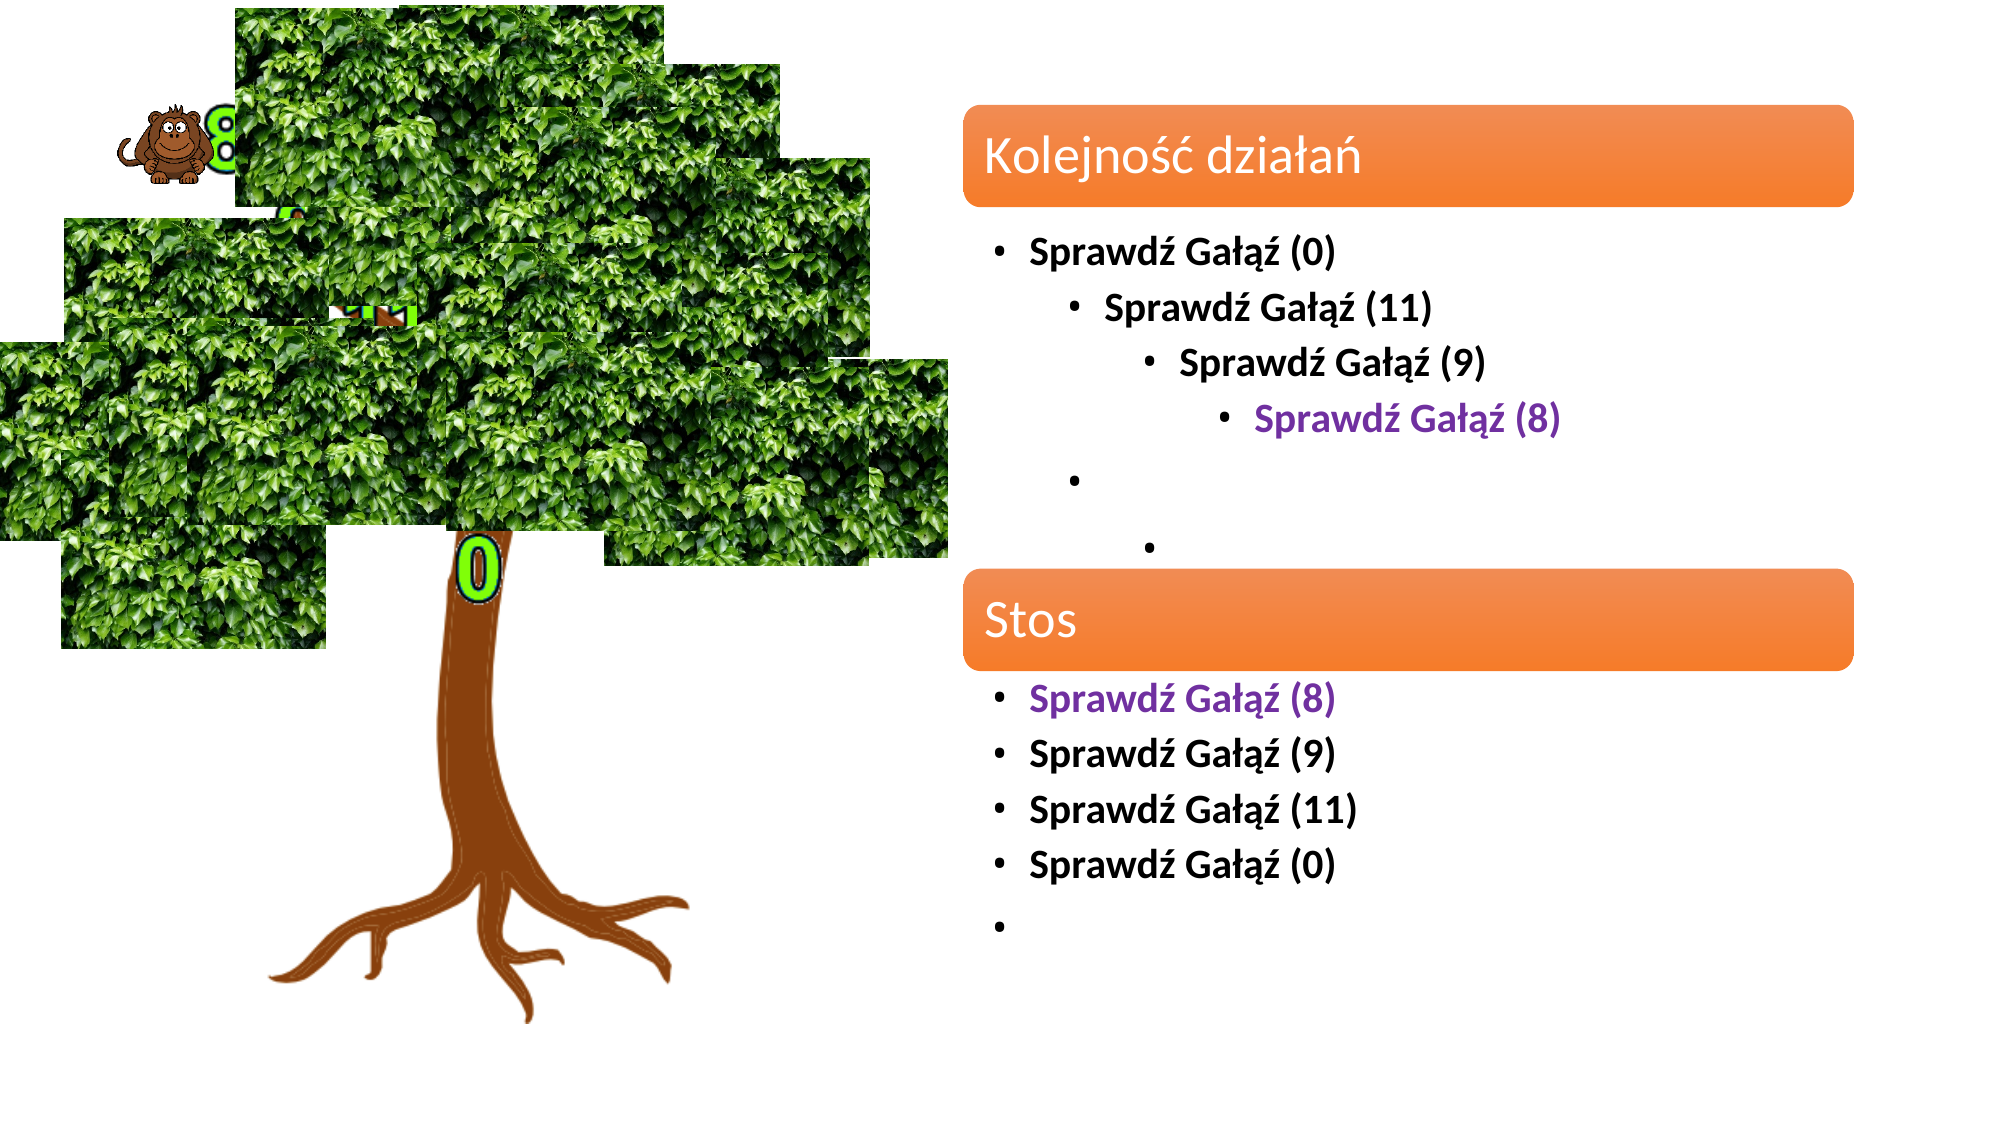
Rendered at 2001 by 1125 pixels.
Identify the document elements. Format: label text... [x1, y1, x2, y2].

text_box Sprawdź Gałąź (0) Sprawdź Gałąź (11) Sprawdź Gałąź (9) Sprawdź Gałąź (8) [963, 224, 1854, 569]
text_box Sprawdź Gałąź (8) Sprawdź Gałąź (9) Sprawdź Gałąź (11) Sprawdź Gałąź (0) [963, 671, 1854, 954]
text_box Stos [963, 568, 1854, 671]
text_box Kolejność działań [963, 104, 1854, 208]
picture [0, 5, 948, 1024]
